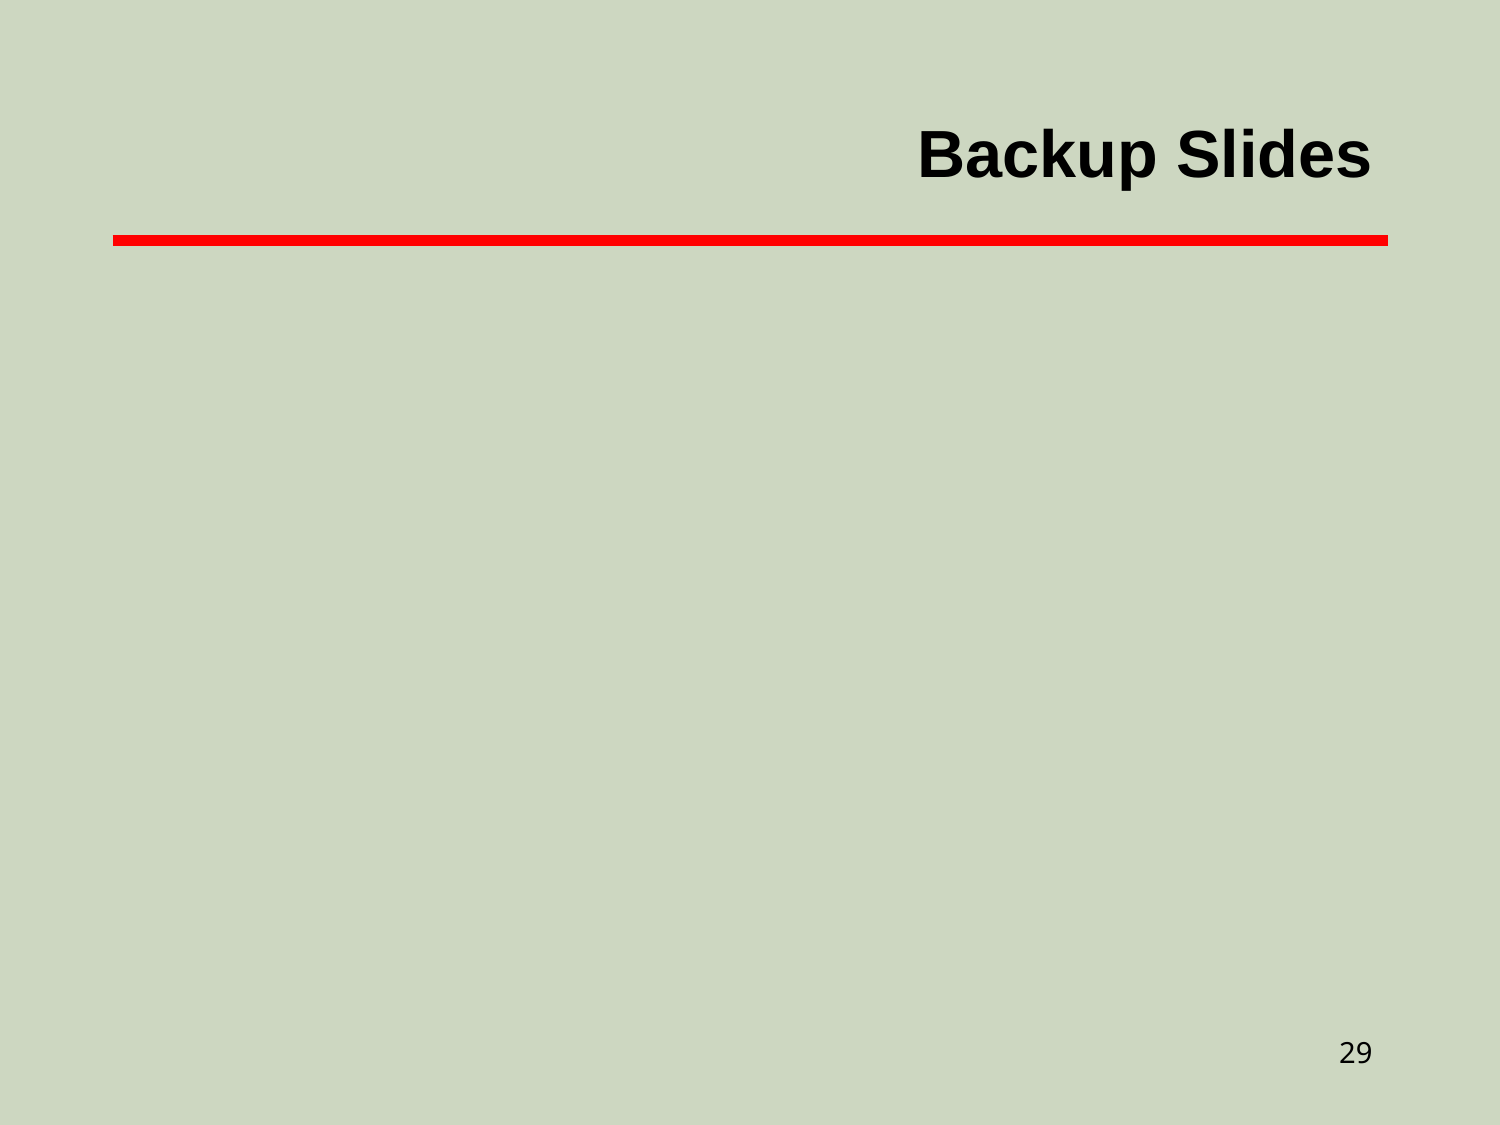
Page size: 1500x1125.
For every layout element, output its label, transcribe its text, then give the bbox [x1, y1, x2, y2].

title Backup Slides [337, 85, 1388, 224]
